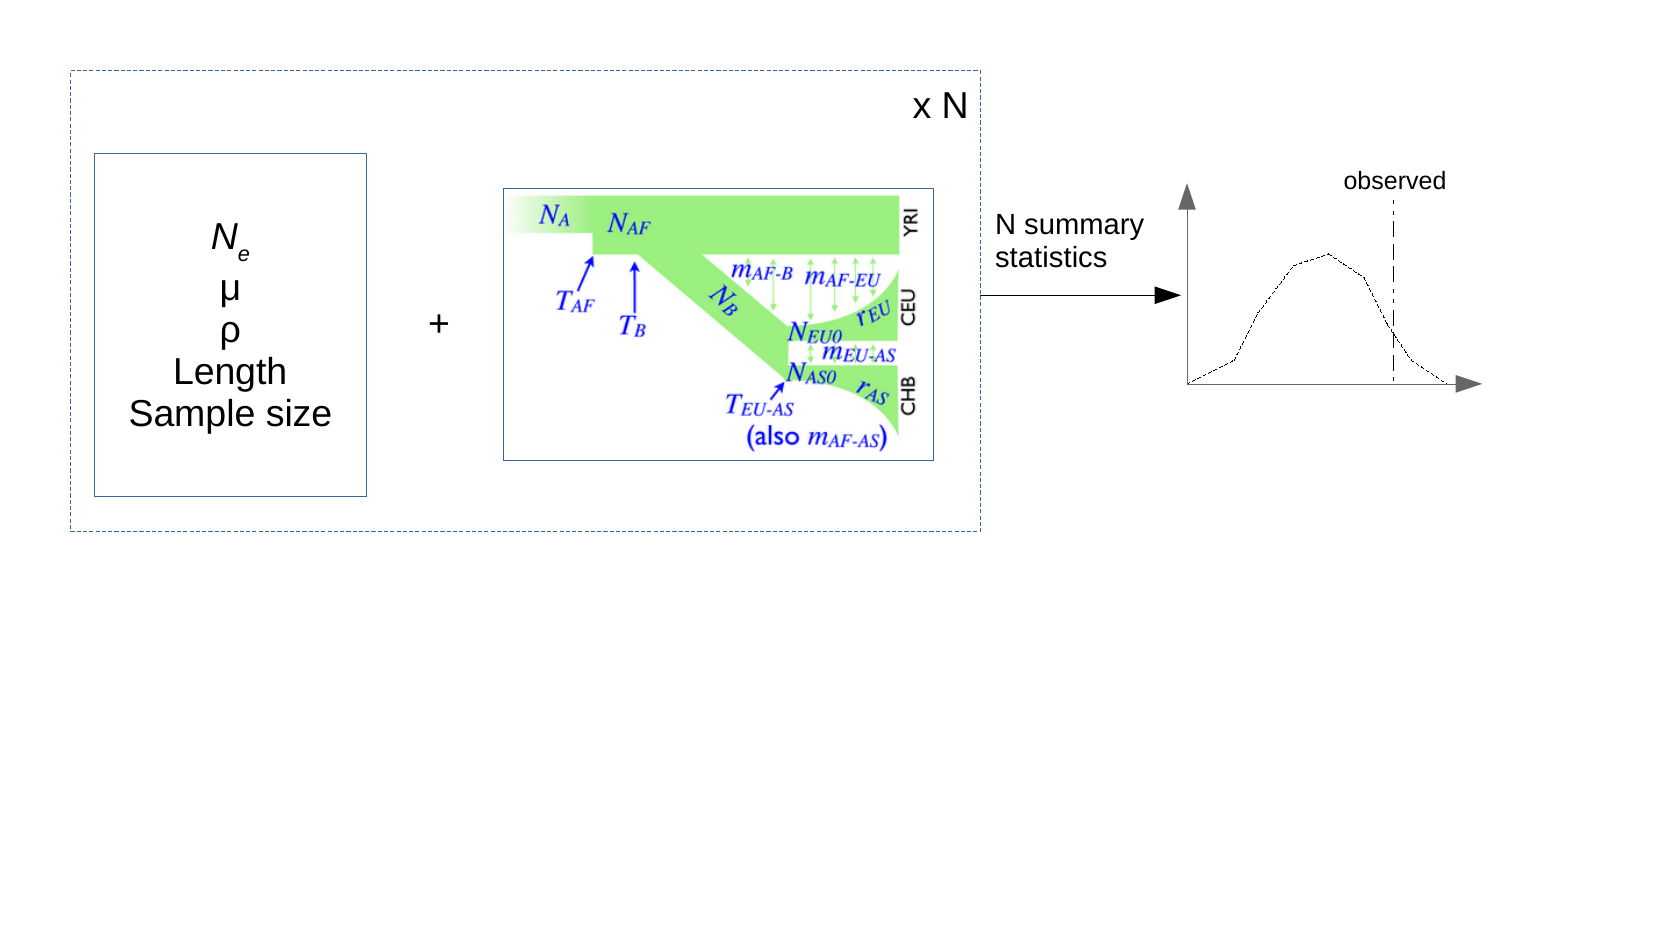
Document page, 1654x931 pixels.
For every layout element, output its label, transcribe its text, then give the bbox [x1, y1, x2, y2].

text_box N summary statistics [980, 200, 1187, 296]
text_box observed [1328, 159, 1462, 203]
picture [503, 188, 934, 461]
text_box Ne μ ρ Length Sample size [94, 153, 367, 497]
text_box x N [897, 76, 984, 134]
text_box N summary statistics [1188, 210, 1193, 296]
text_box + [413, 295, 466, 353]
